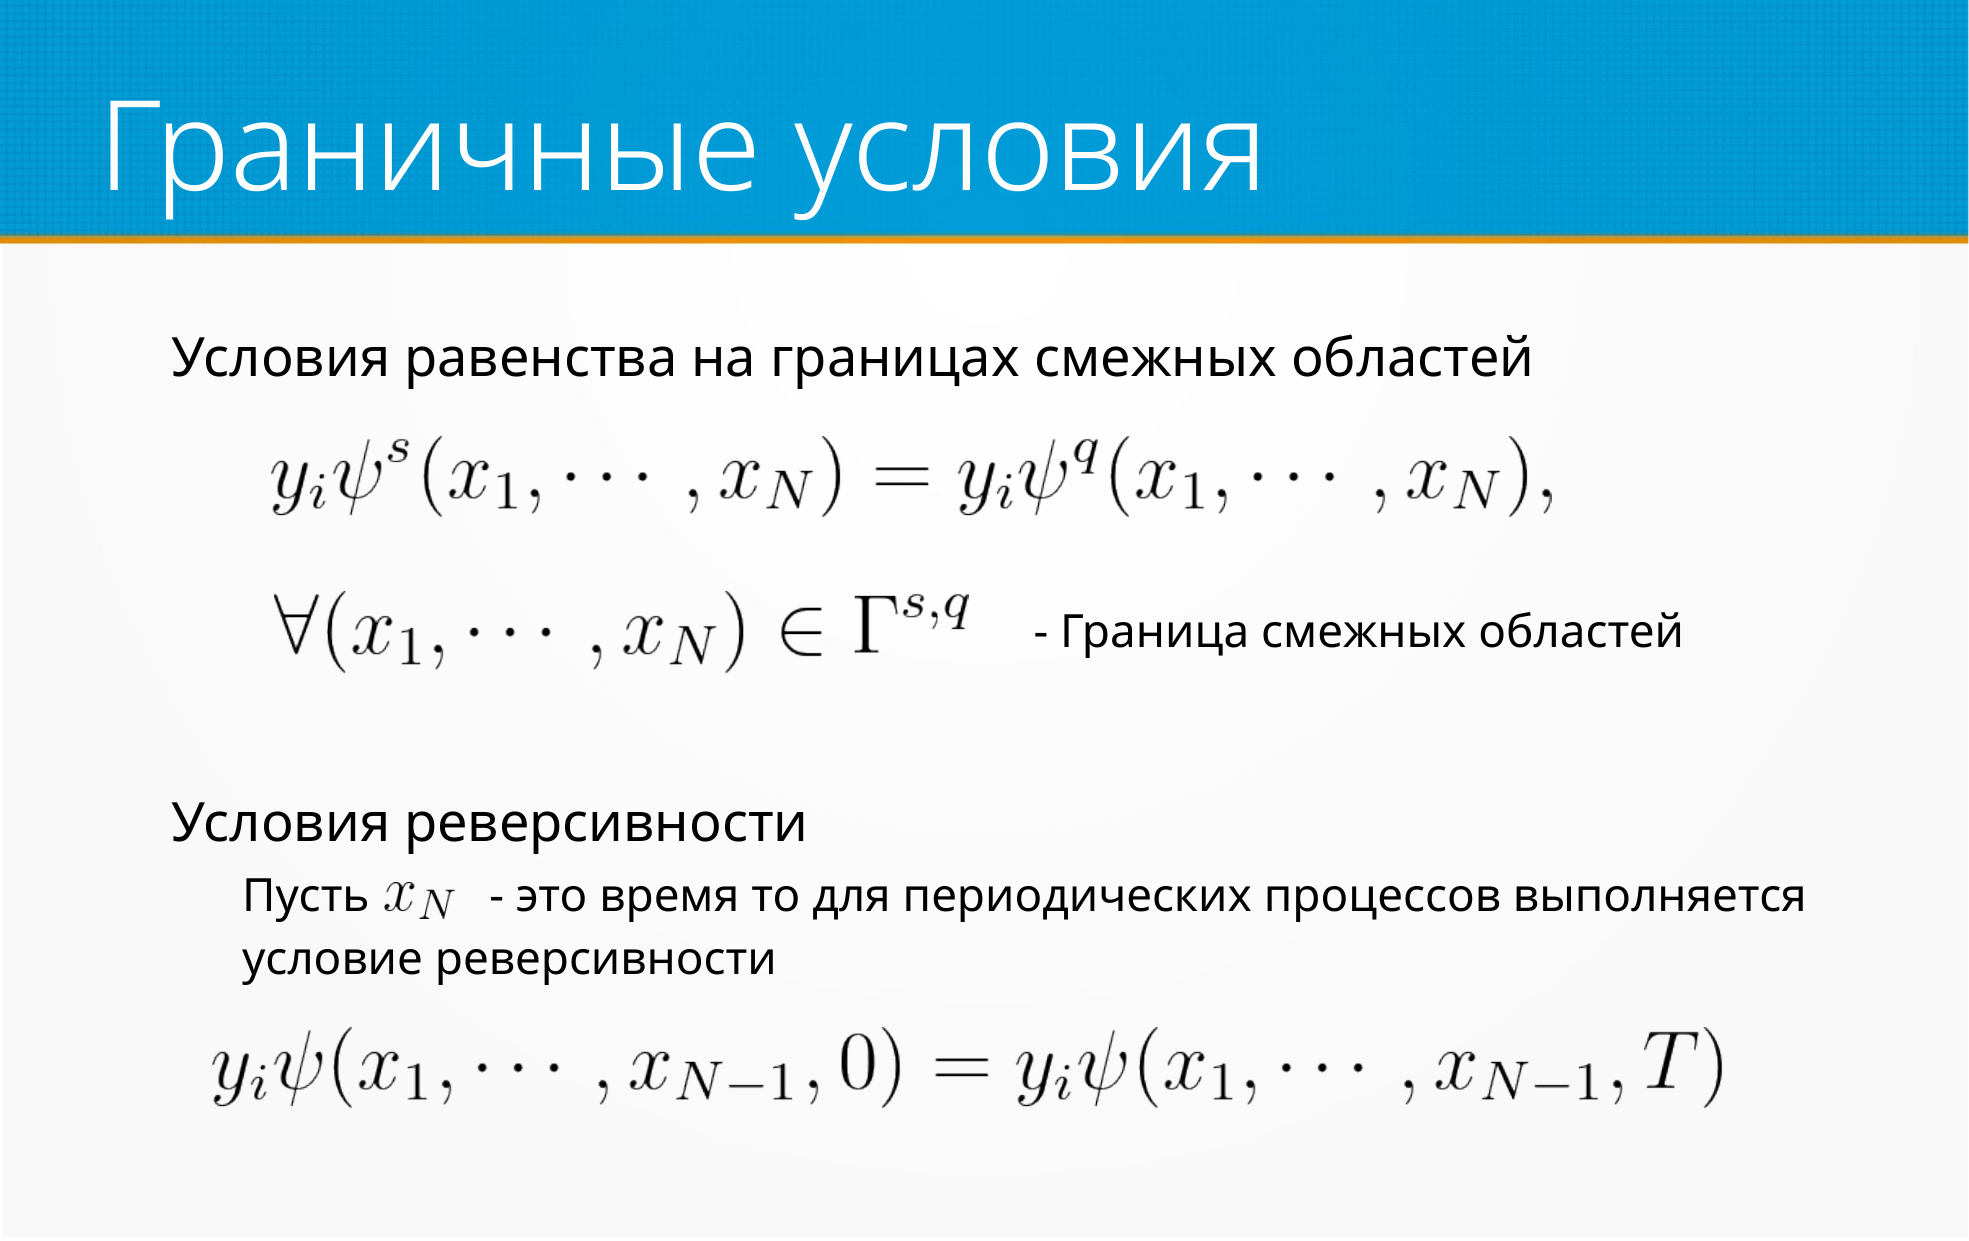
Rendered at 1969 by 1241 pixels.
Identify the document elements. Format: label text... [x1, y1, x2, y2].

text_box - Граница смежных областей [1015, 597, 1668, 662]
title Граничные условия [98, 19, 1870, 227]
text_box Условия равенства на границах смежных областей [94, 318, 1482, 393]
text_box Пусть - это время то для периодических процессов выполняется условие реверсивности [236, 866, 1756, 984]
picture [0, 233, 1969, 1241]
text_box Условия реверсивности [165, 783, 785, 858]
